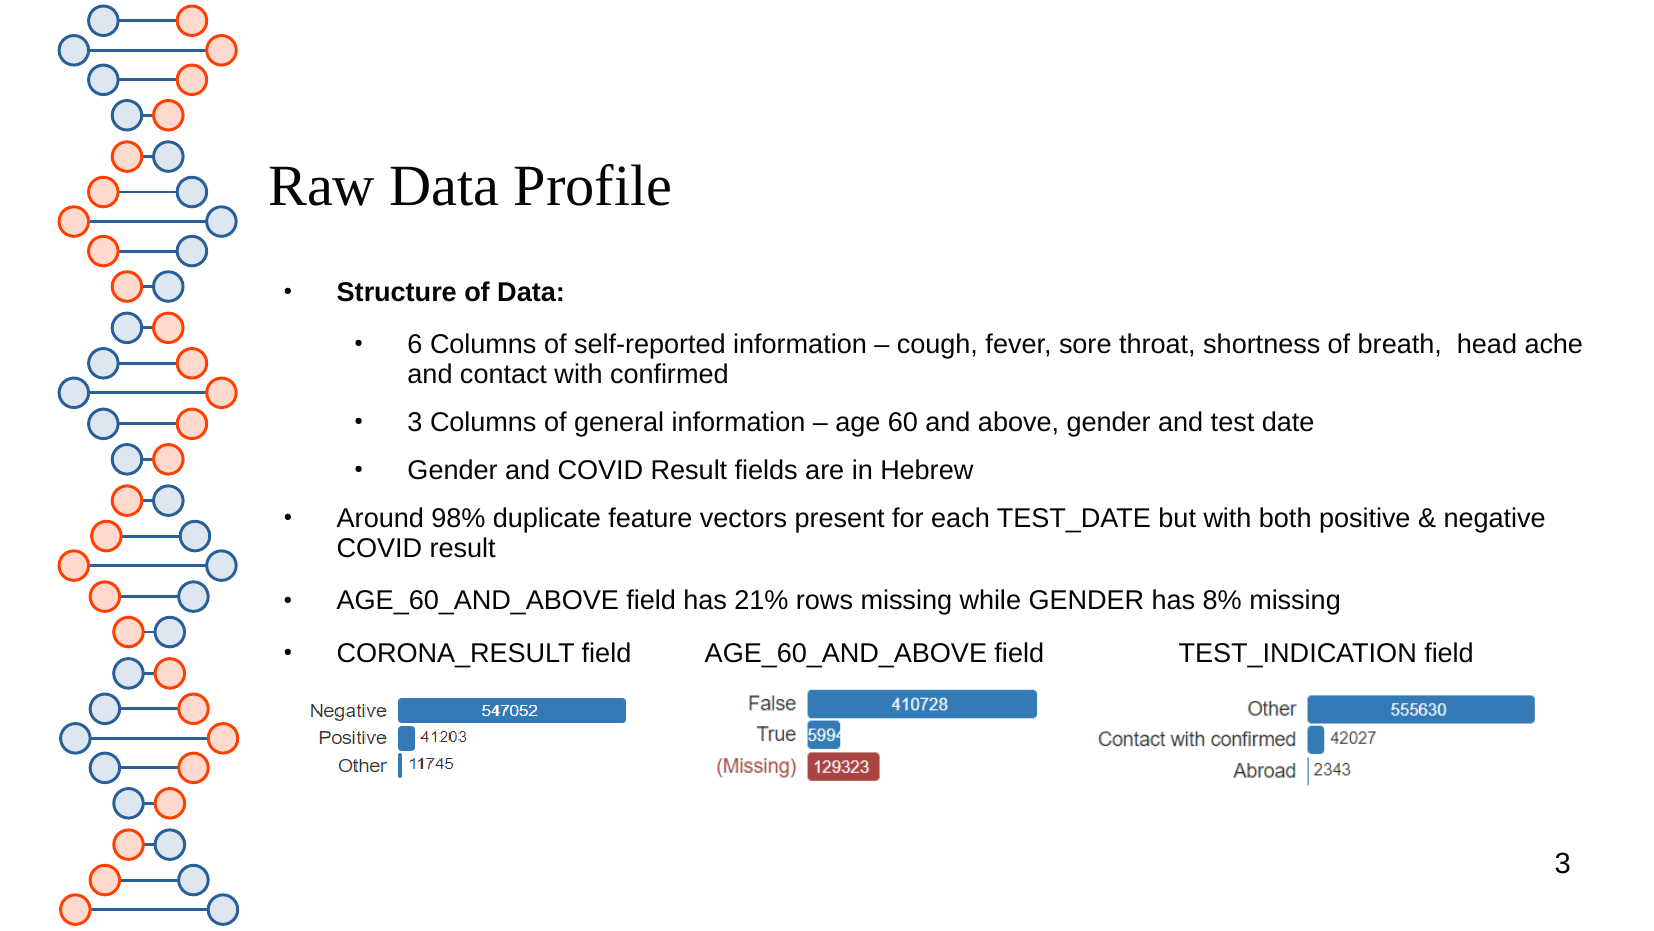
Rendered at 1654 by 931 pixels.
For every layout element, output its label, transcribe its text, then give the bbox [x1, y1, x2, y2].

picture [300, 674, 638, 788]
list Structure of Data: 6 Columns of self-reported information – cough, fever, sore throat, shortness of breath, head ache and contact with confirmed 3 Columns of general information – age 60 and above, gender and test date Gender and COVID Result fields are in Hebrew Around 98% duplicate feature vectors present for each TEST_DATE but with both positive & negative COVID result AGE_60_AND_ABOVE field has 21% rows missing while GENDER has 8% missing CORONA_RESULT field AGE_60_AND_ABOVE field TEST_INDICATION field [265, 224, 1595, 863]
title Raw Data Profile [225, 108, 1554, 263]
picture [712, 674, 1045, 790]
picture [1087, 674, 1546, 798]
